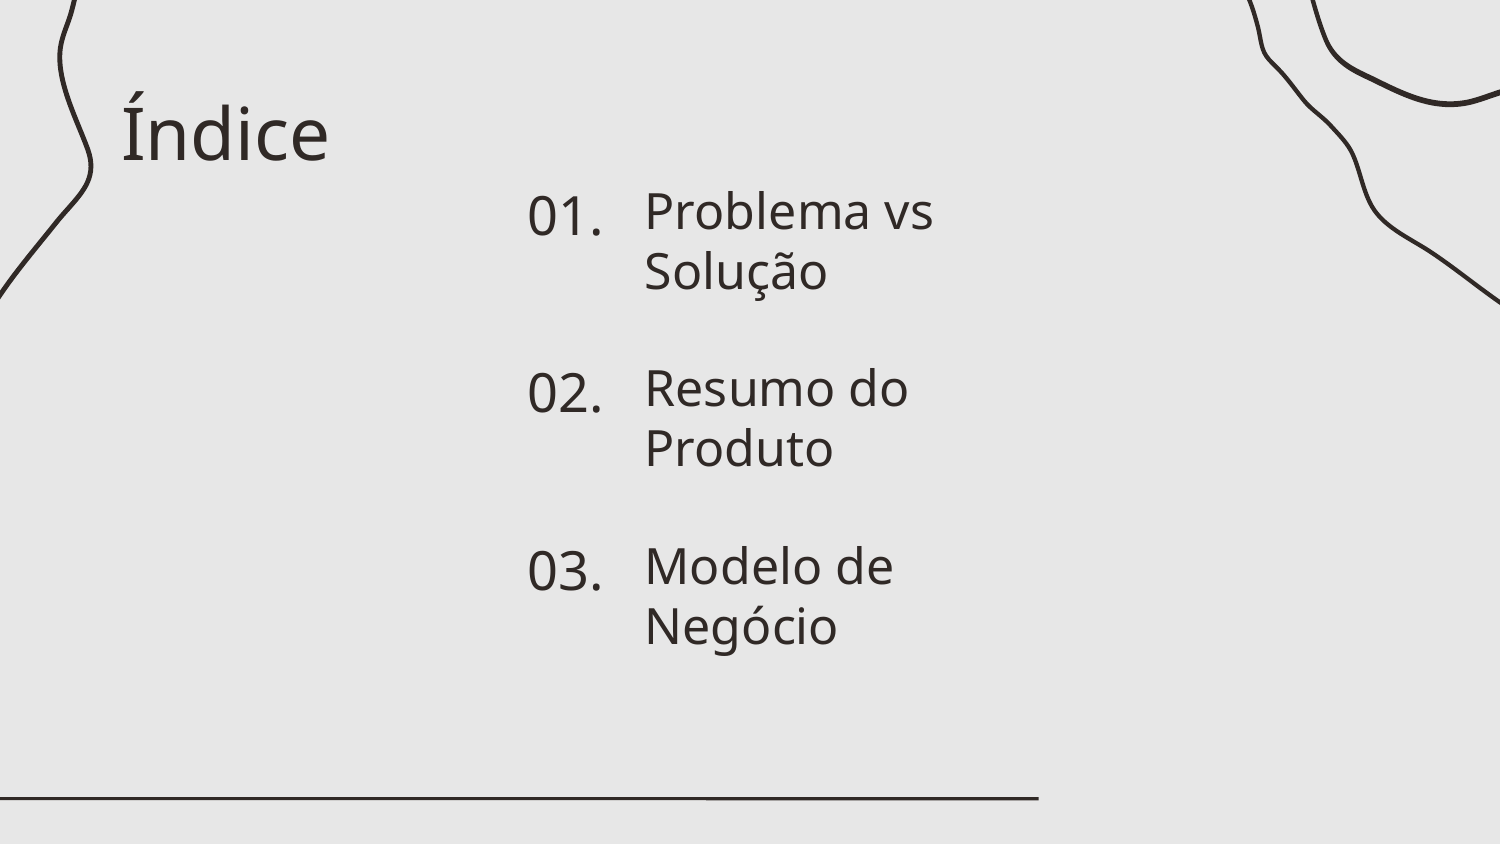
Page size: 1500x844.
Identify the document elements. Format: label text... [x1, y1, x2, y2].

subtitle Modelo de Negócio [629, 539, 1038, 649]
subtitle Problema vs Solução [629, 184, 1038, 294]
subtitle Resumo do Produto [629, 362, 1038, 472]
title Índice [106, 84, 1370, 179]
title 01. [487, 184, 619, 244]
title 03. [487, 539, 619, 599]
title 02. [487, 362, 619, 421]
